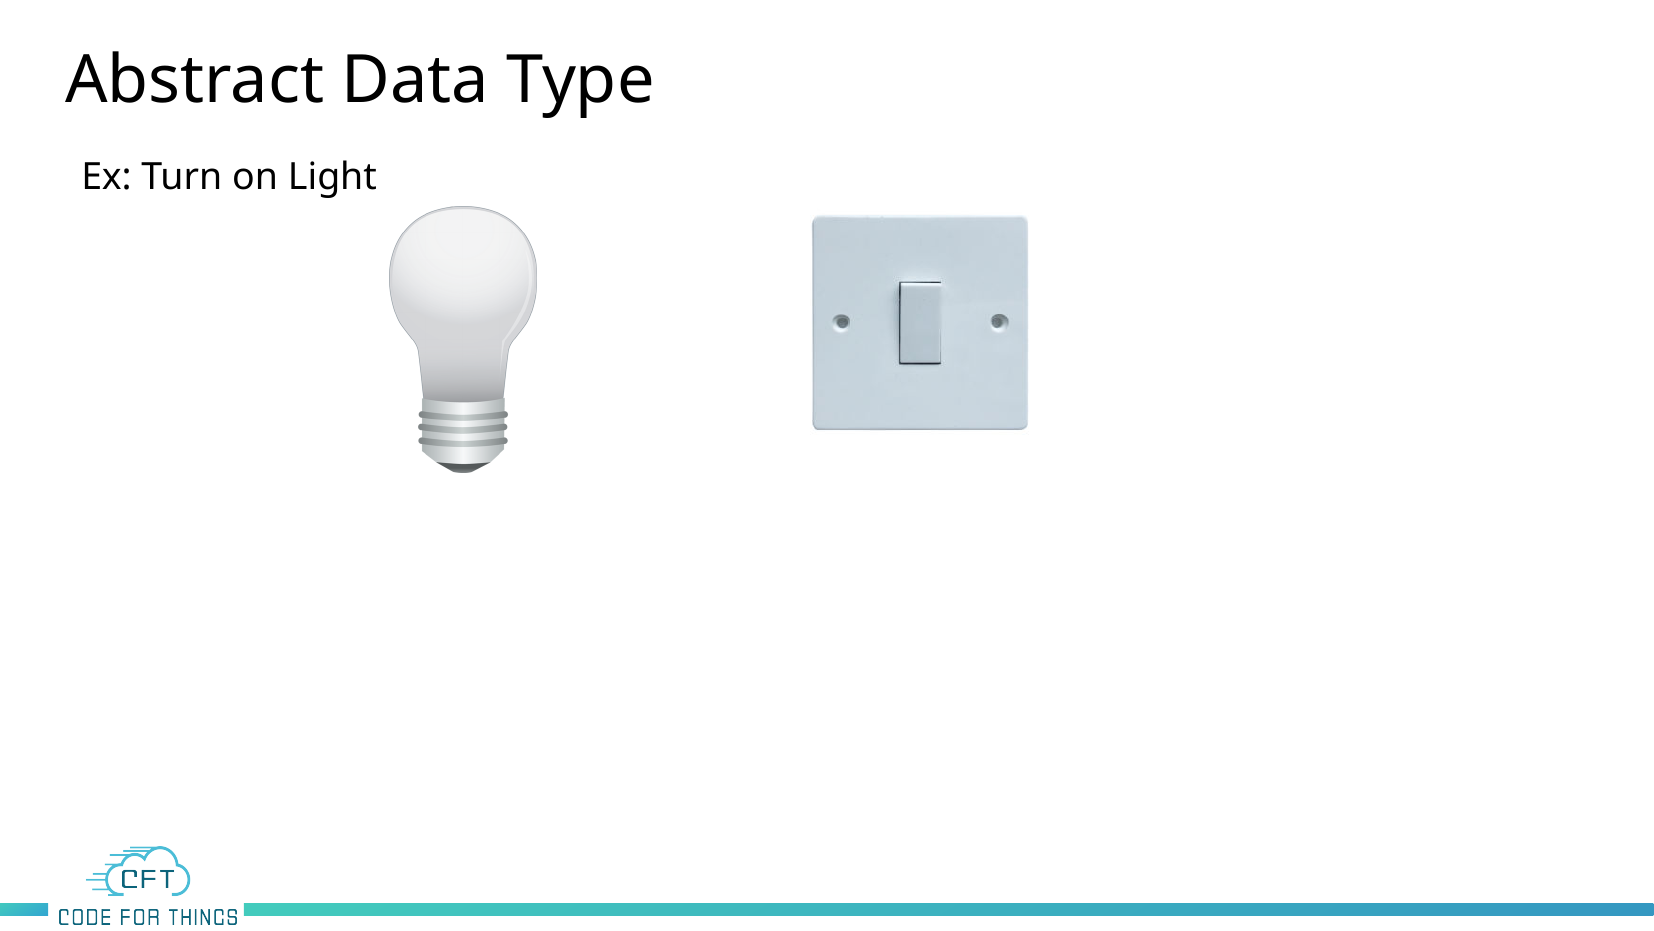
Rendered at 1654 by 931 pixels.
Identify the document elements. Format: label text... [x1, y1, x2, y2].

text_box Ex: Turn on Light [66, 141, 516, 201]
title Abstract Data Type [64, 7, 1554, 146]
picture [779, 177, 1063, 461]
picture [389, 206, 537, 473]
picture [59, 846, 237, 925]
